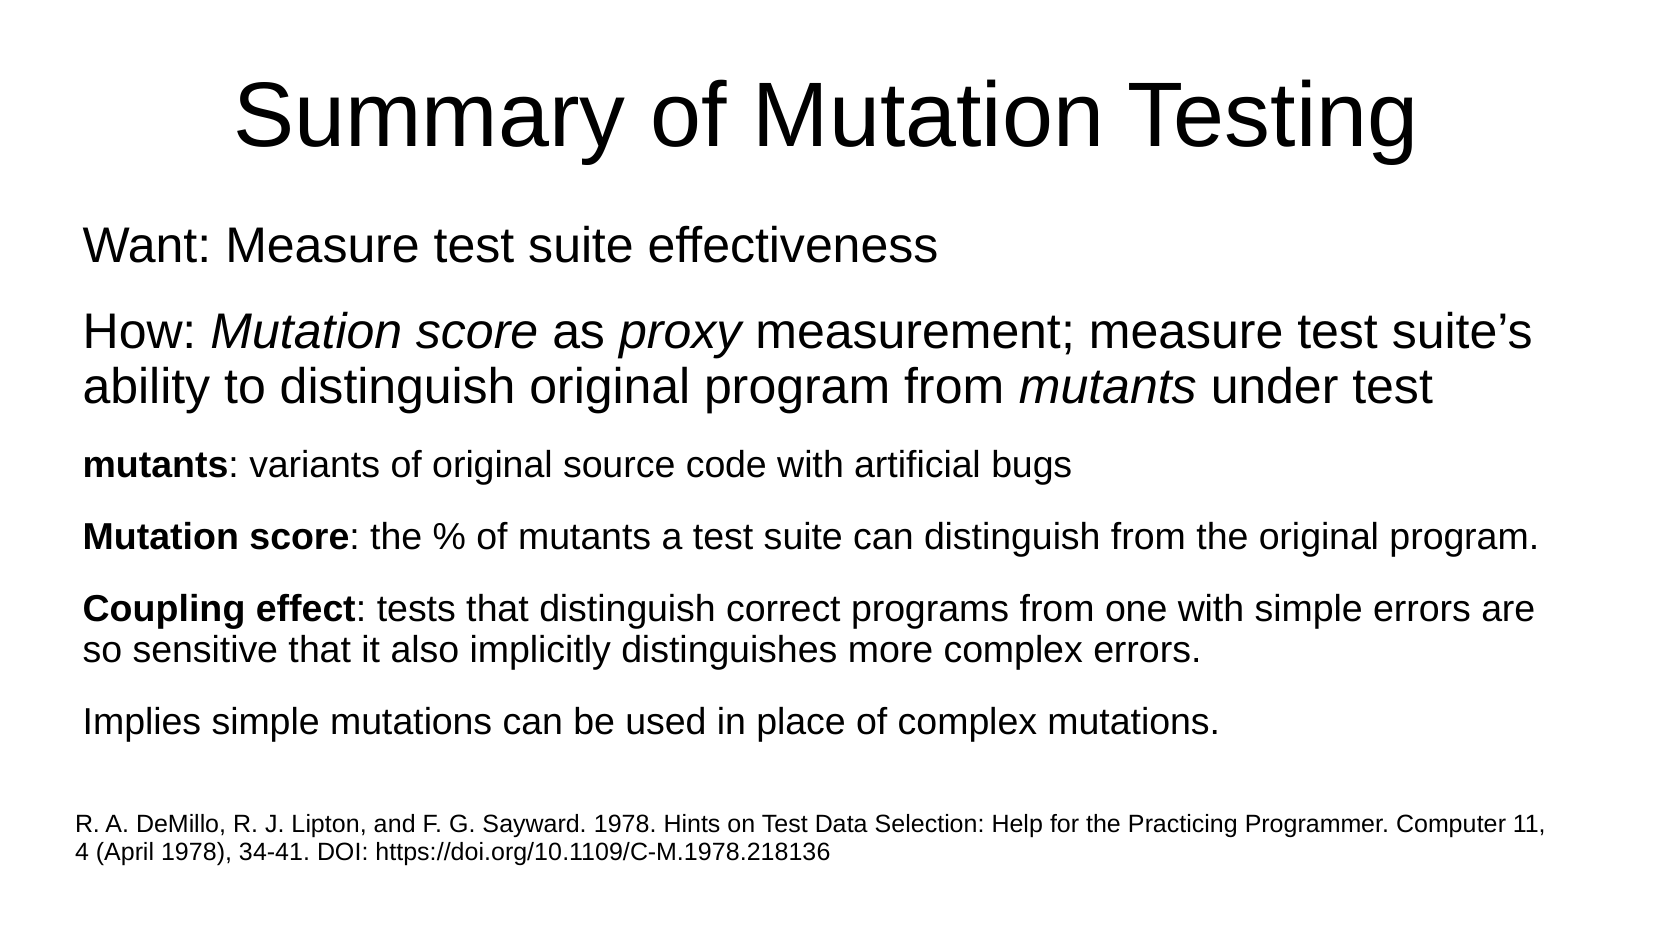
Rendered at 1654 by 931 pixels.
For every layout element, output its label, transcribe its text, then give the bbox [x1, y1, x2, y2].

list Want: Measure test suite effectiveness How: Mutation score as proxy measurement; measure test suite’s ability to distinguish original program from mutants under test mutants: variants of original source code with artificial bugs Mutation score: the % of mutants a test suite can distinguish from the original program. Coupling effect: tests that distinguish correct programs from one with simple errors are so sensitive that it also implicitly distinguishes more complex errors. Implies simple mutations can be used in place of complex mutations. [82, 217, 1571, 766]
title Summary of Mutation Testing [82, 37, 1571, 193]
list R. A. DeMillo, R. J. Lipton, and F. G. Sayward. 1978. Hints on Test Data Selection: Help for the Practicing Programmer. Computer 11, 4 (April 1978), 34-41. DOI: https://doi.org/10.1109/C-M.1978.218136 [75, 810, 1564, 871]
